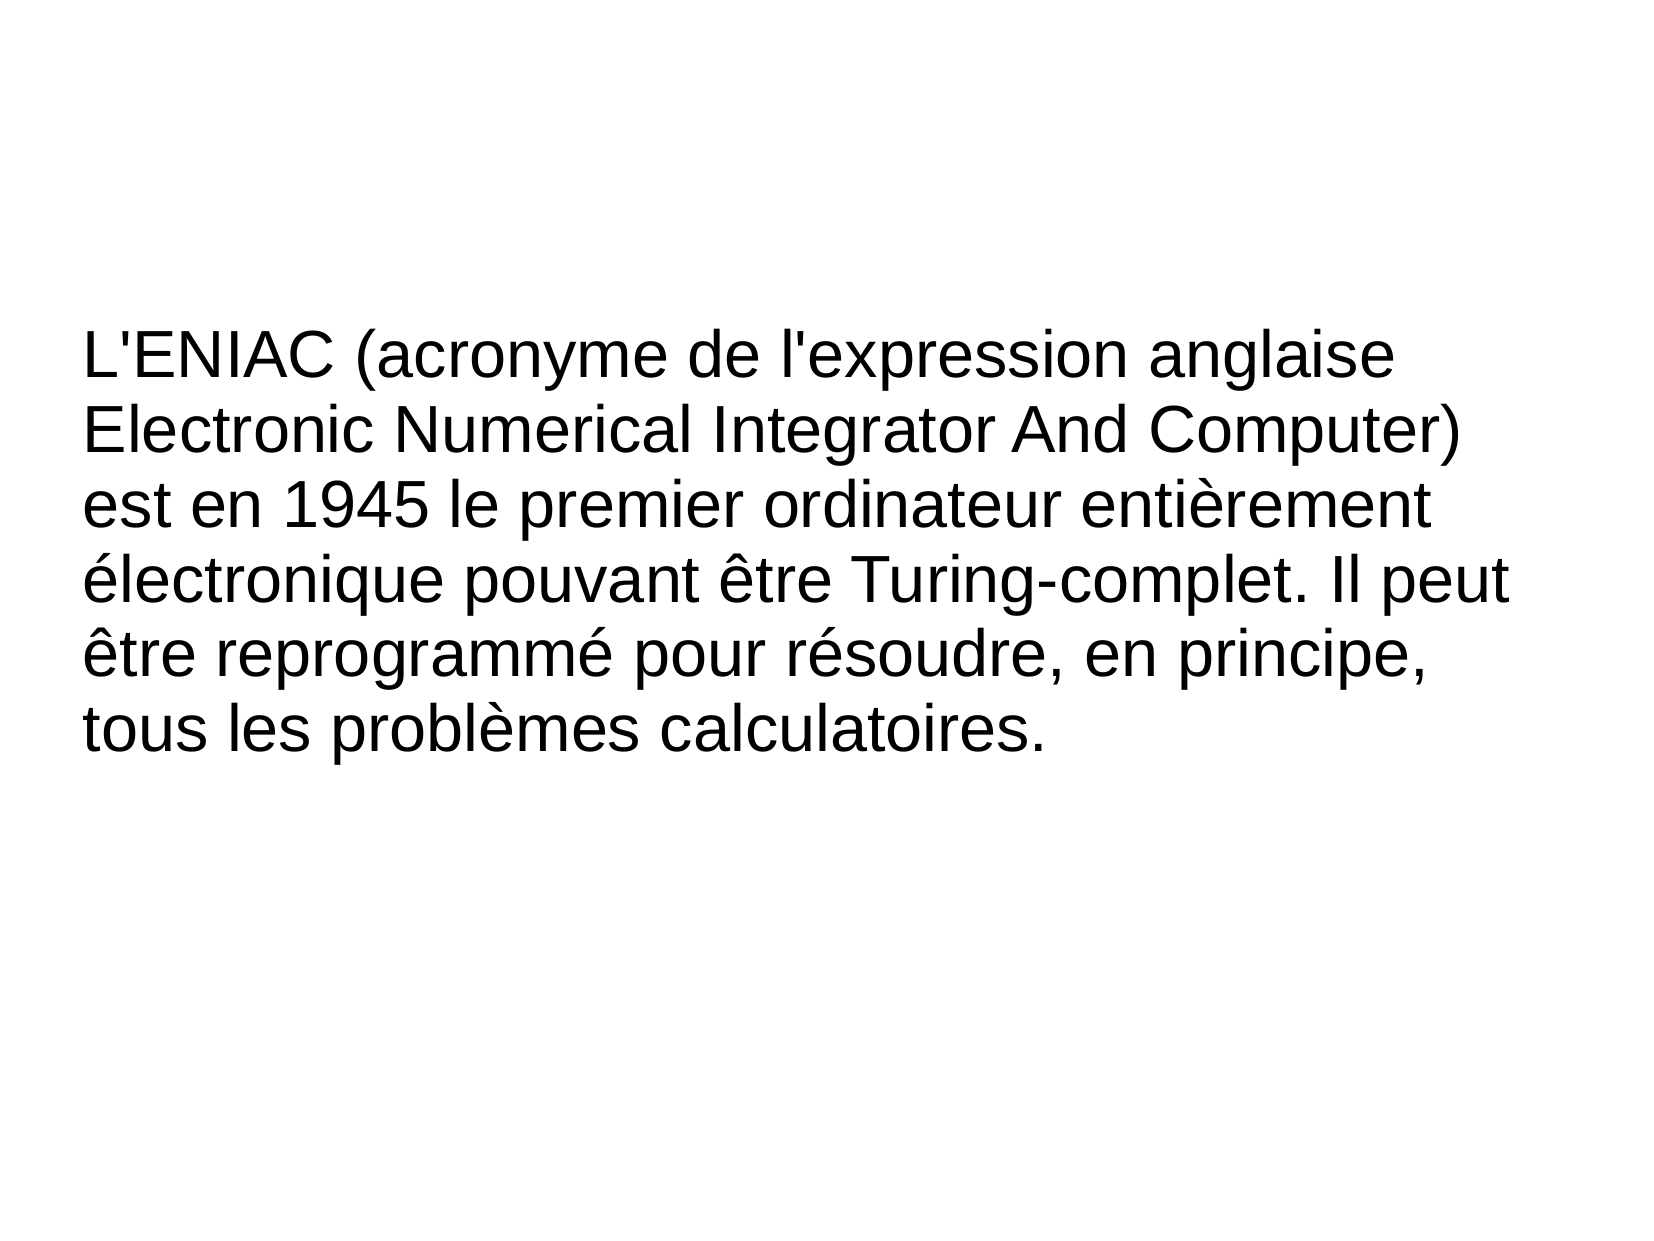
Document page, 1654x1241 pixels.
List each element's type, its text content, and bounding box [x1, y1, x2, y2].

subtitle L'ENIAC (acronyme de l'expression anglaise Electronic Numerical Integrator And Computer) est en 1945 le premier ordinateur entièrement électronique pouvant être Turing-complet. Il peut être reprogrammé pour résoudre, en principe, tous les problèmes calculatoires. [82, 49, 1571, 1109]
